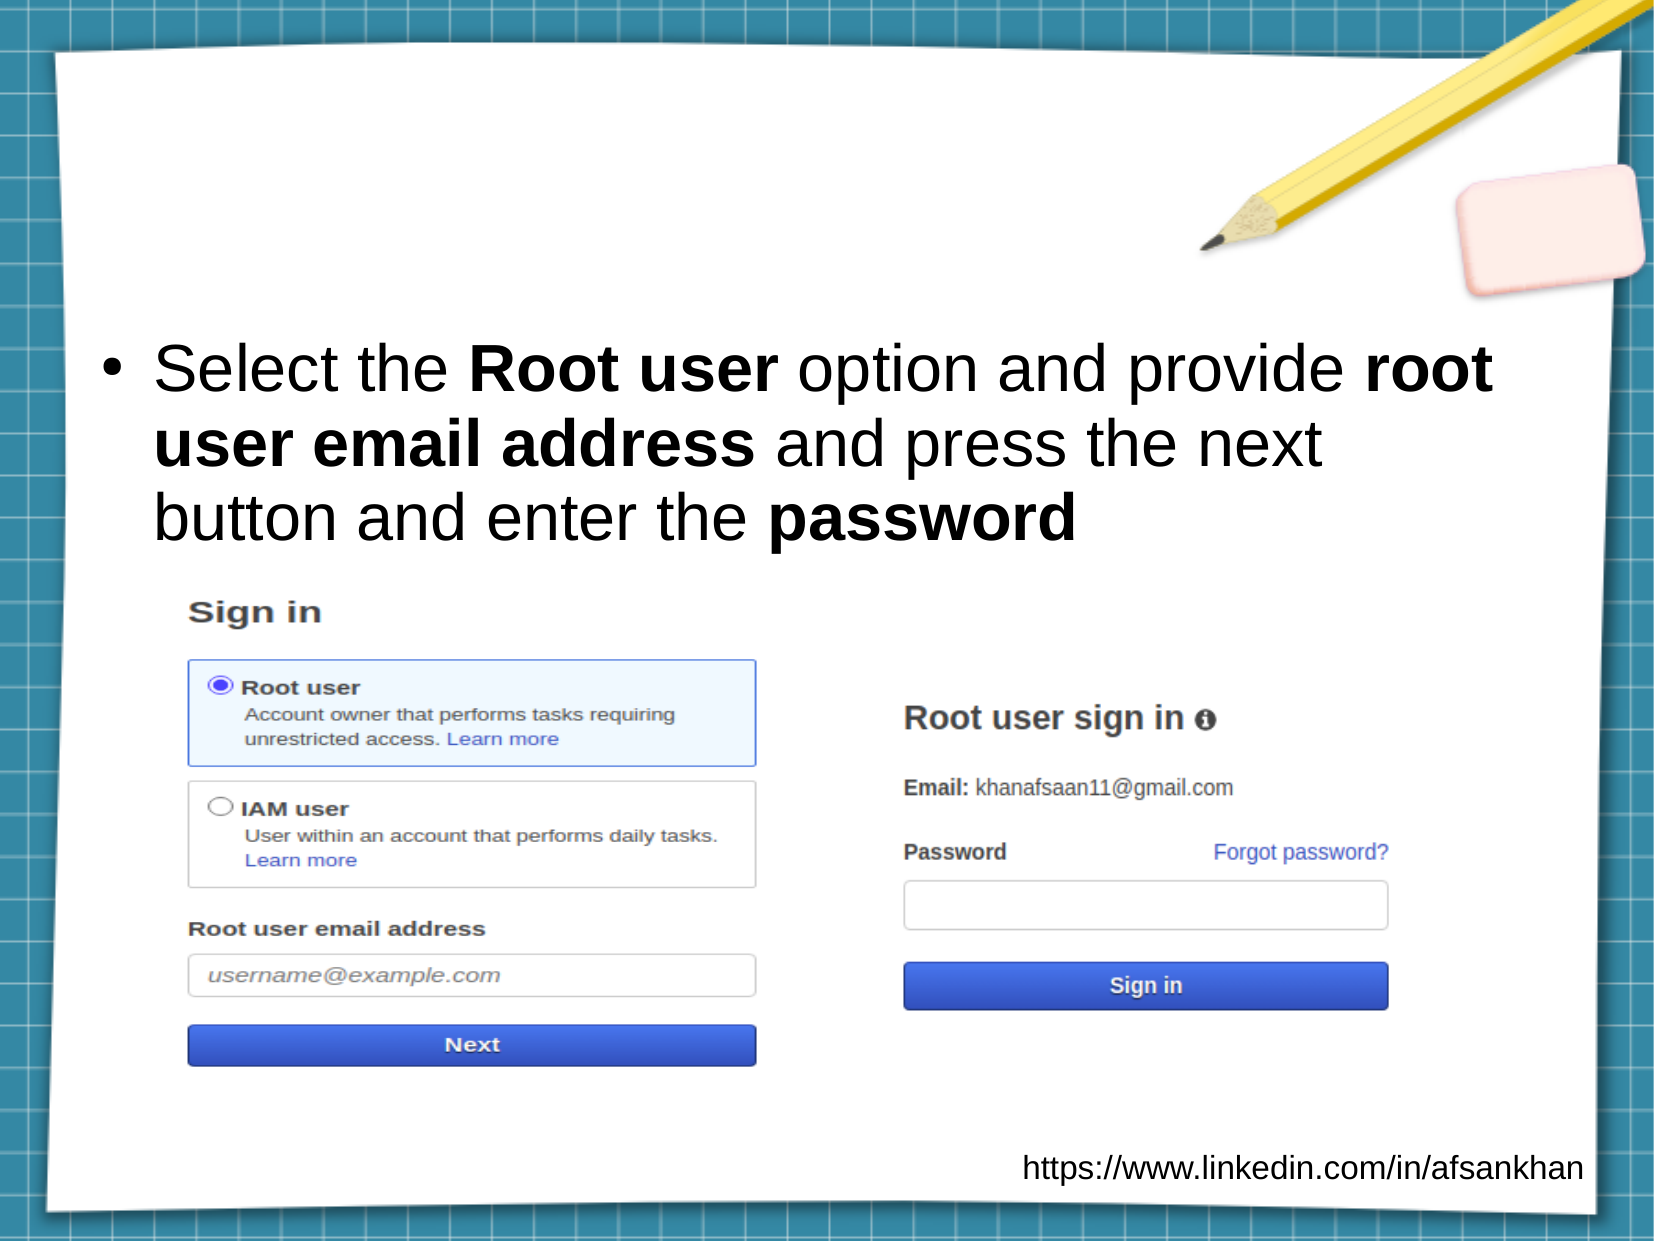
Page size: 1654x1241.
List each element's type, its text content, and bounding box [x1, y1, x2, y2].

text_box https://www.linkedin.com/in/afsankhan [1007, 1142, 1601, 1195]
picture [0, 0, 1654, 1241]
list Select the Root user option and provide root user email address and press the next button and enter the password [82, 330, 1524, 1158]
